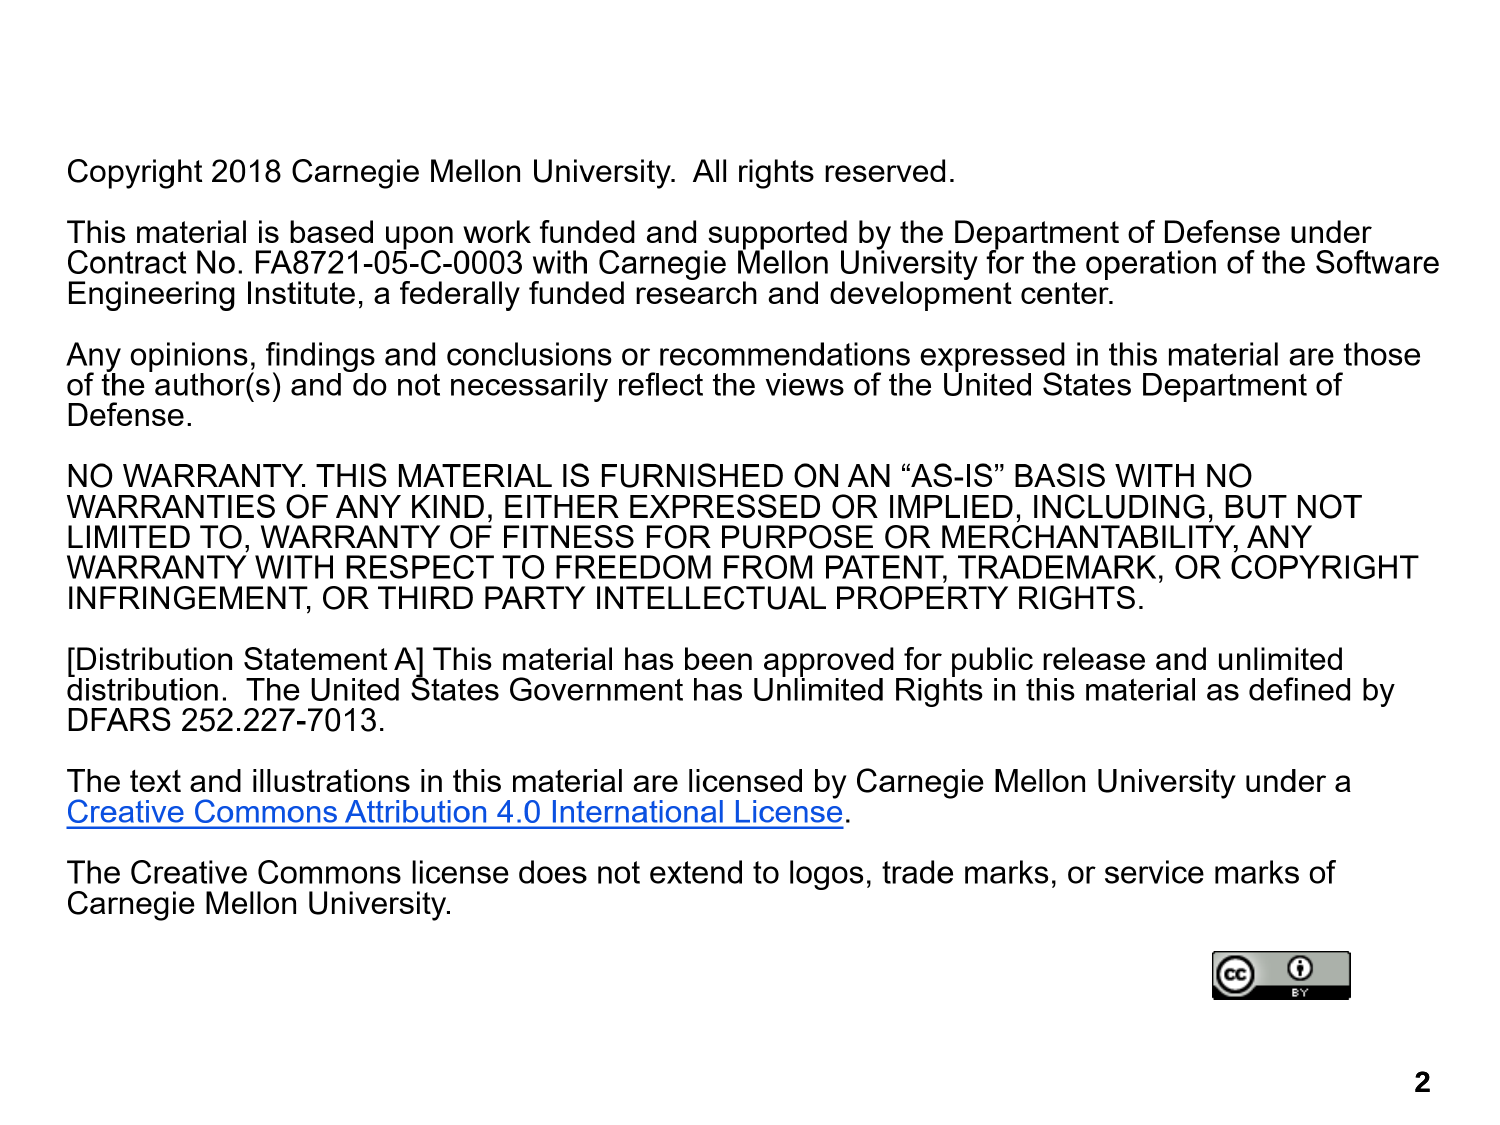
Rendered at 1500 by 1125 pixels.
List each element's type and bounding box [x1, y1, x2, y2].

picture [54, 155, 1471, 929]
picture [1212, 951, 1351, 1000]
